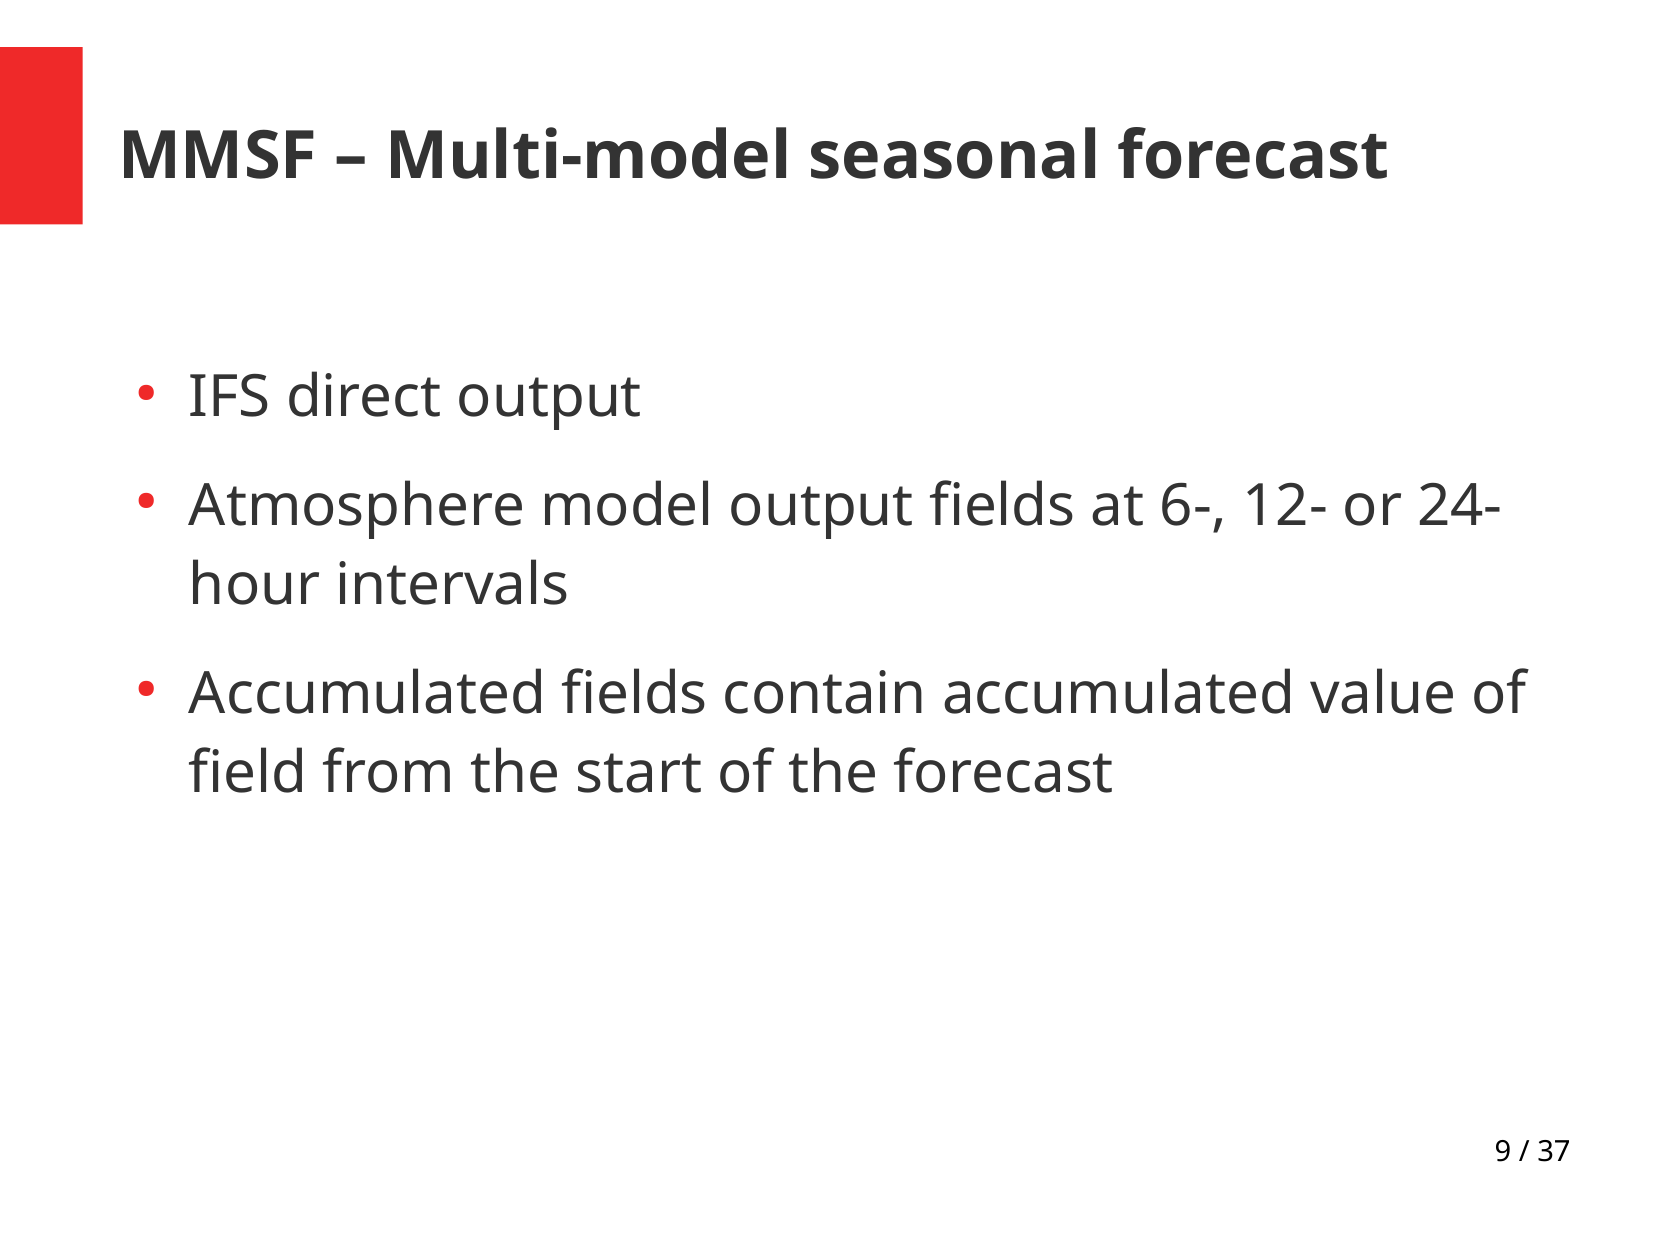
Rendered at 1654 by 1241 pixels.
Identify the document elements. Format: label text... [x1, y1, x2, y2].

title MMSF – Multi-model seasonal forecast [118, 49, 1571, 257]
list IFS direct output Atmosphere model output fields at 6-, 12- or 24-hour intervals Accumulated fields contain accumulated value of field from the start of the forecast [118, 354, 1536, 1074]
